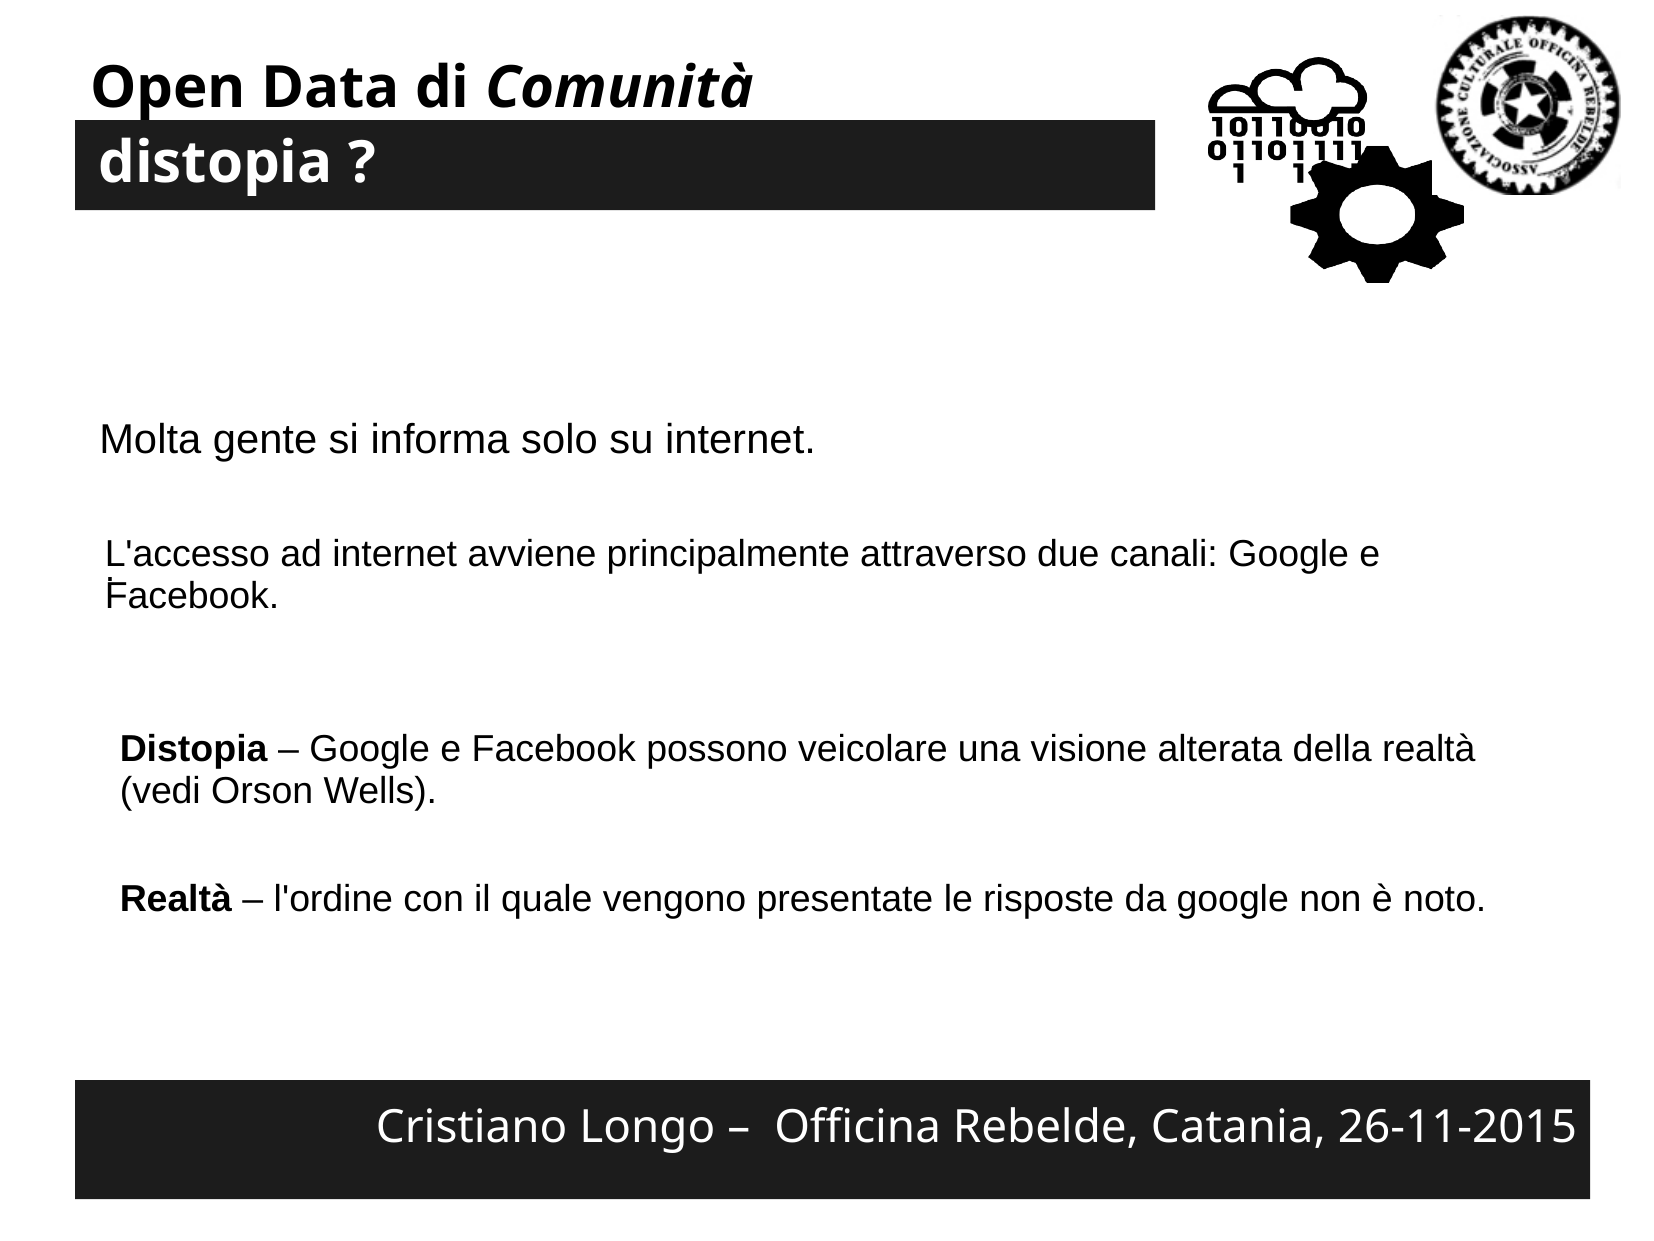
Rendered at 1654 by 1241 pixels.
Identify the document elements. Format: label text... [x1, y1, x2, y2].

list Cristiano Longo – Officina Rebelde, Catania, 26-11-2015 [75, 1080, 1591, 1200]
text_box Realtà – l'ordine con il quale vengono presentate le risposte da google non è noto. [105, 870, 1502, 927]
text_box Molta gente si informa solo su internet. [84, 408, 1570, 511]
list Open Data di Comunità [75, 45, 1325, 166]
text_box L'accesso ad internet avviene principalmente attraverso due canali: Google e Facebook. [90, 525, 1576, 624]
list distopia ? [75, 120, 1156, 211]
text_box Distopia – Google e Facebook possono veicolare una visione alterata della realtà (vedi Orson Wells). [105, 720, 1561, 819]
picture [1208, 15, 1621, 283]
